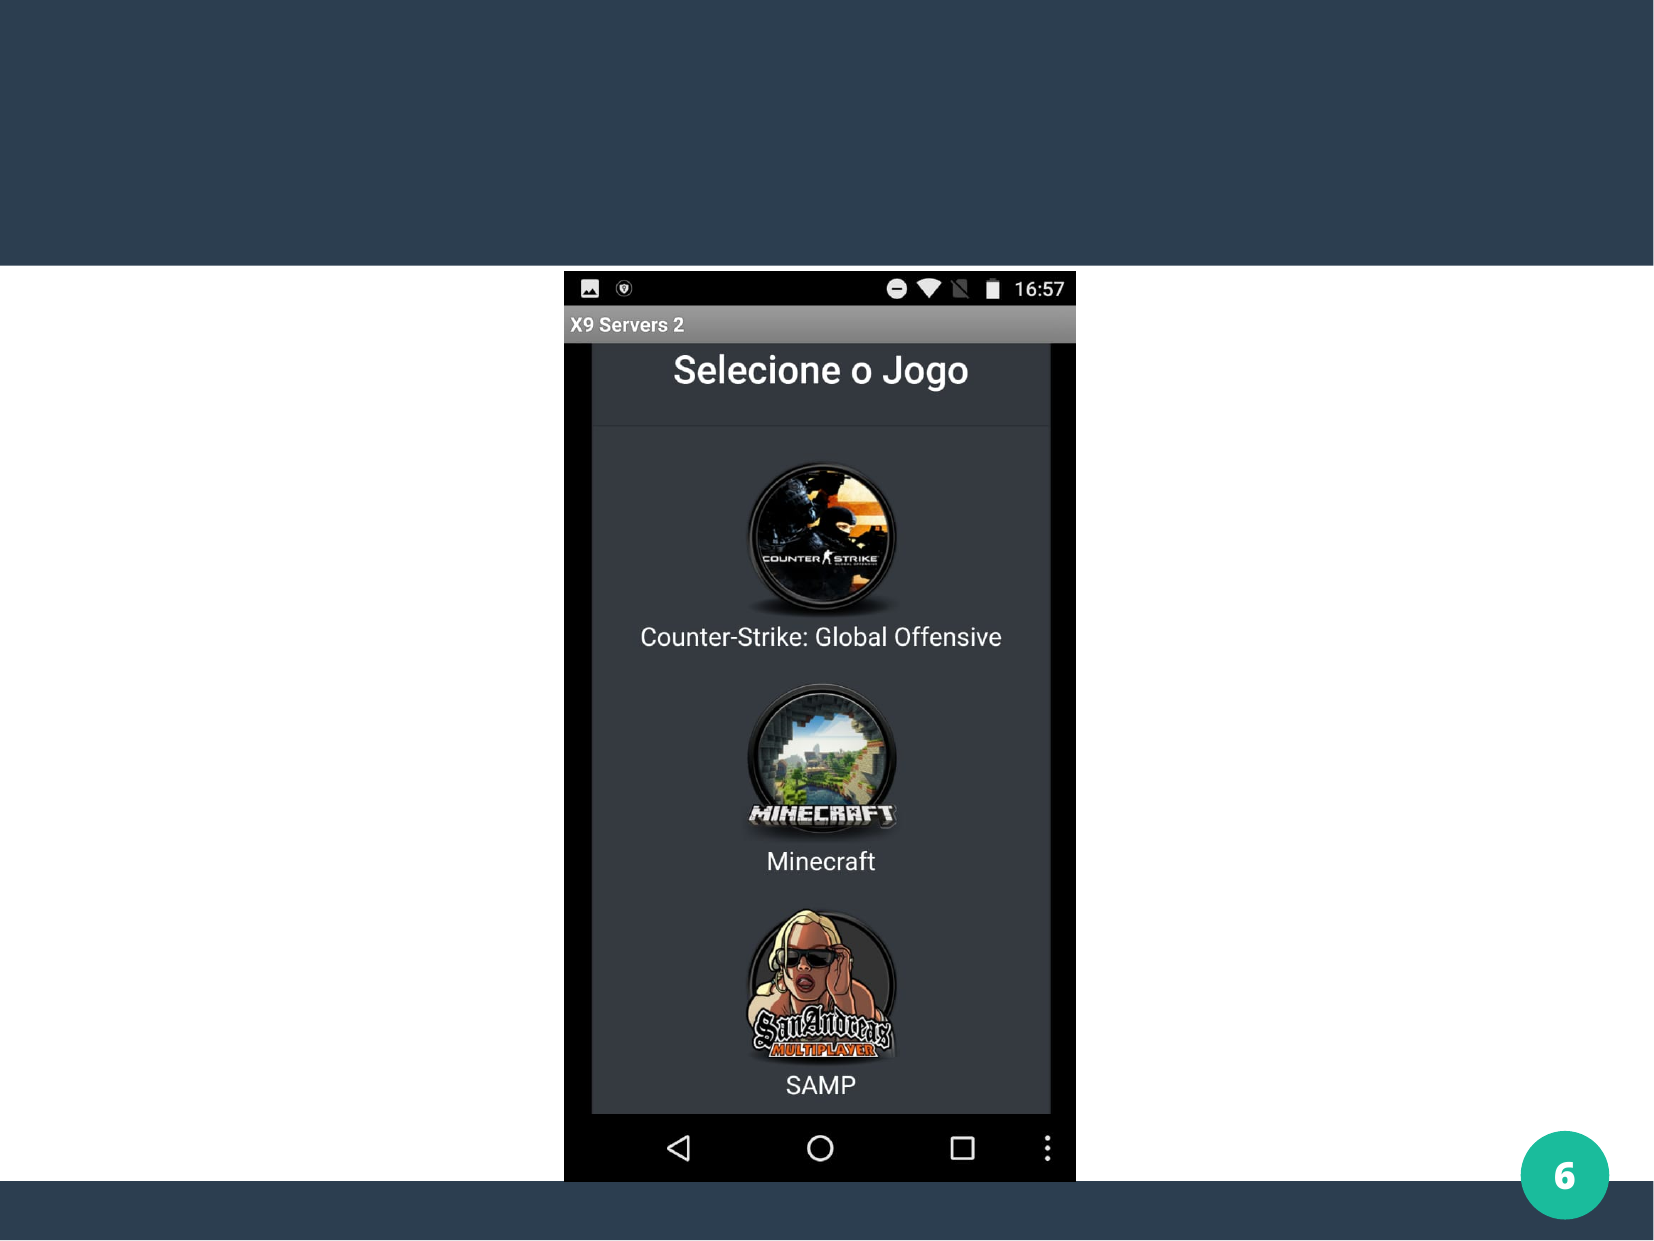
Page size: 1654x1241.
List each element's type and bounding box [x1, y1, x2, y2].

picture [564, 271, 1076, 1182]
